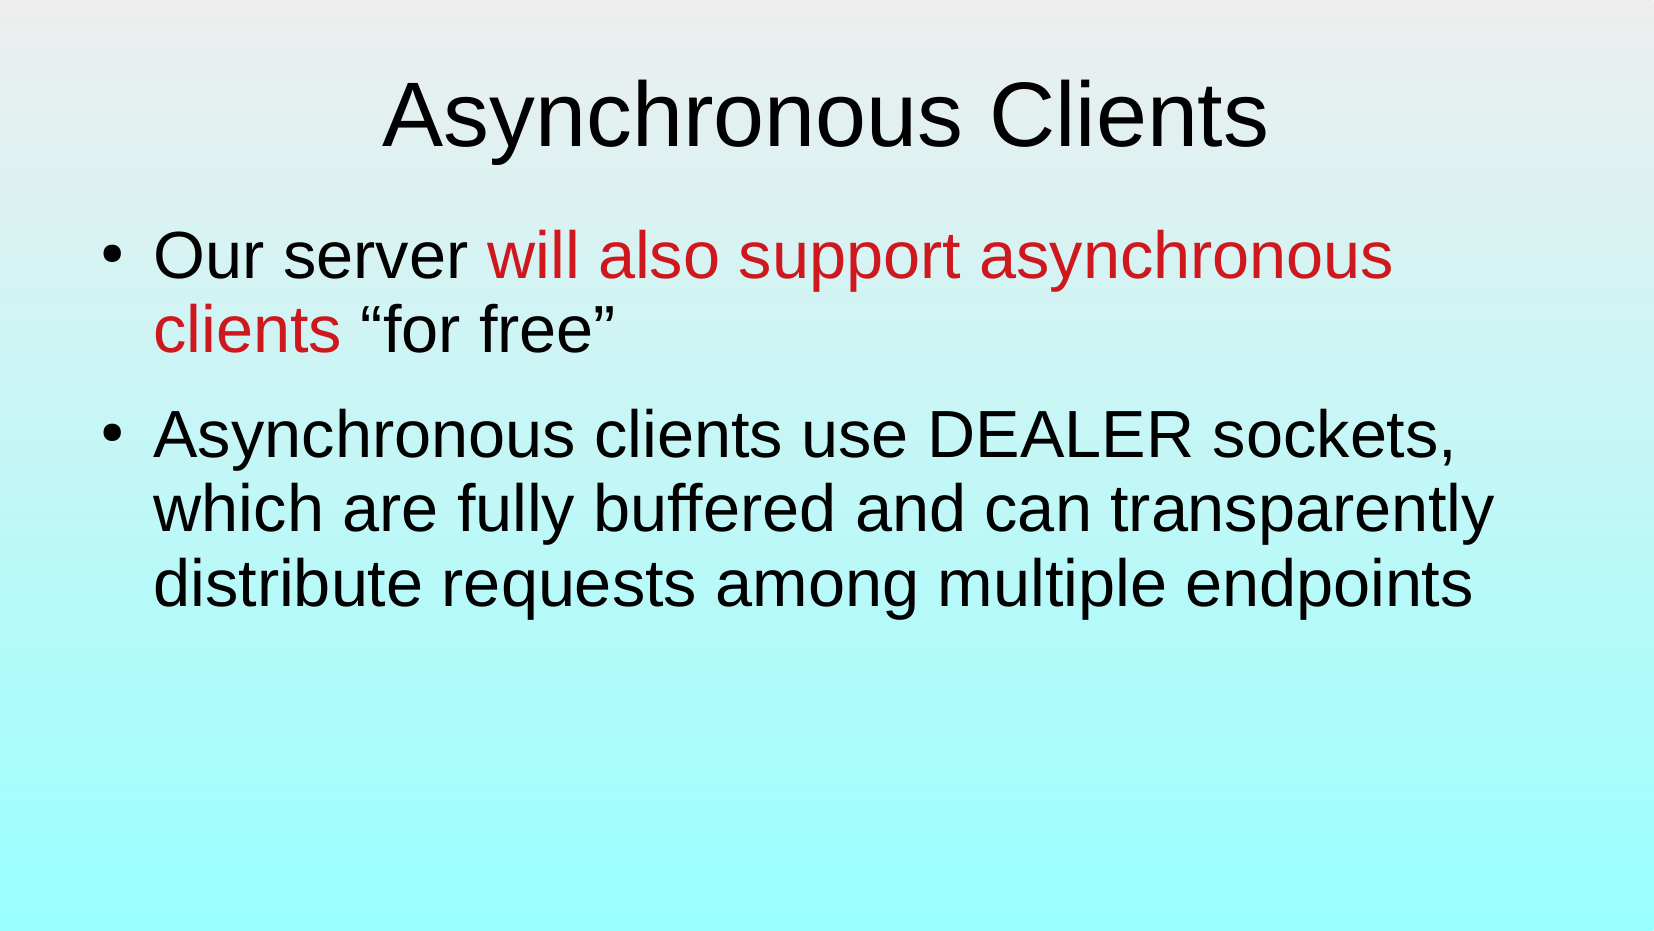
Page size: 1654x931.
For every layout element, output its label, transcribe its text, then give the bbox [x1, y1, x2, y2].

title Asynchronous Clients [82, 37, 1571, 193]
list Our server will also support asynchronous clients “for free” Asynchronous clients use DEALER sockets, which are fully buffered and can transparently distribute requests among multiple endpoints [82, 217, 1571, 758]
